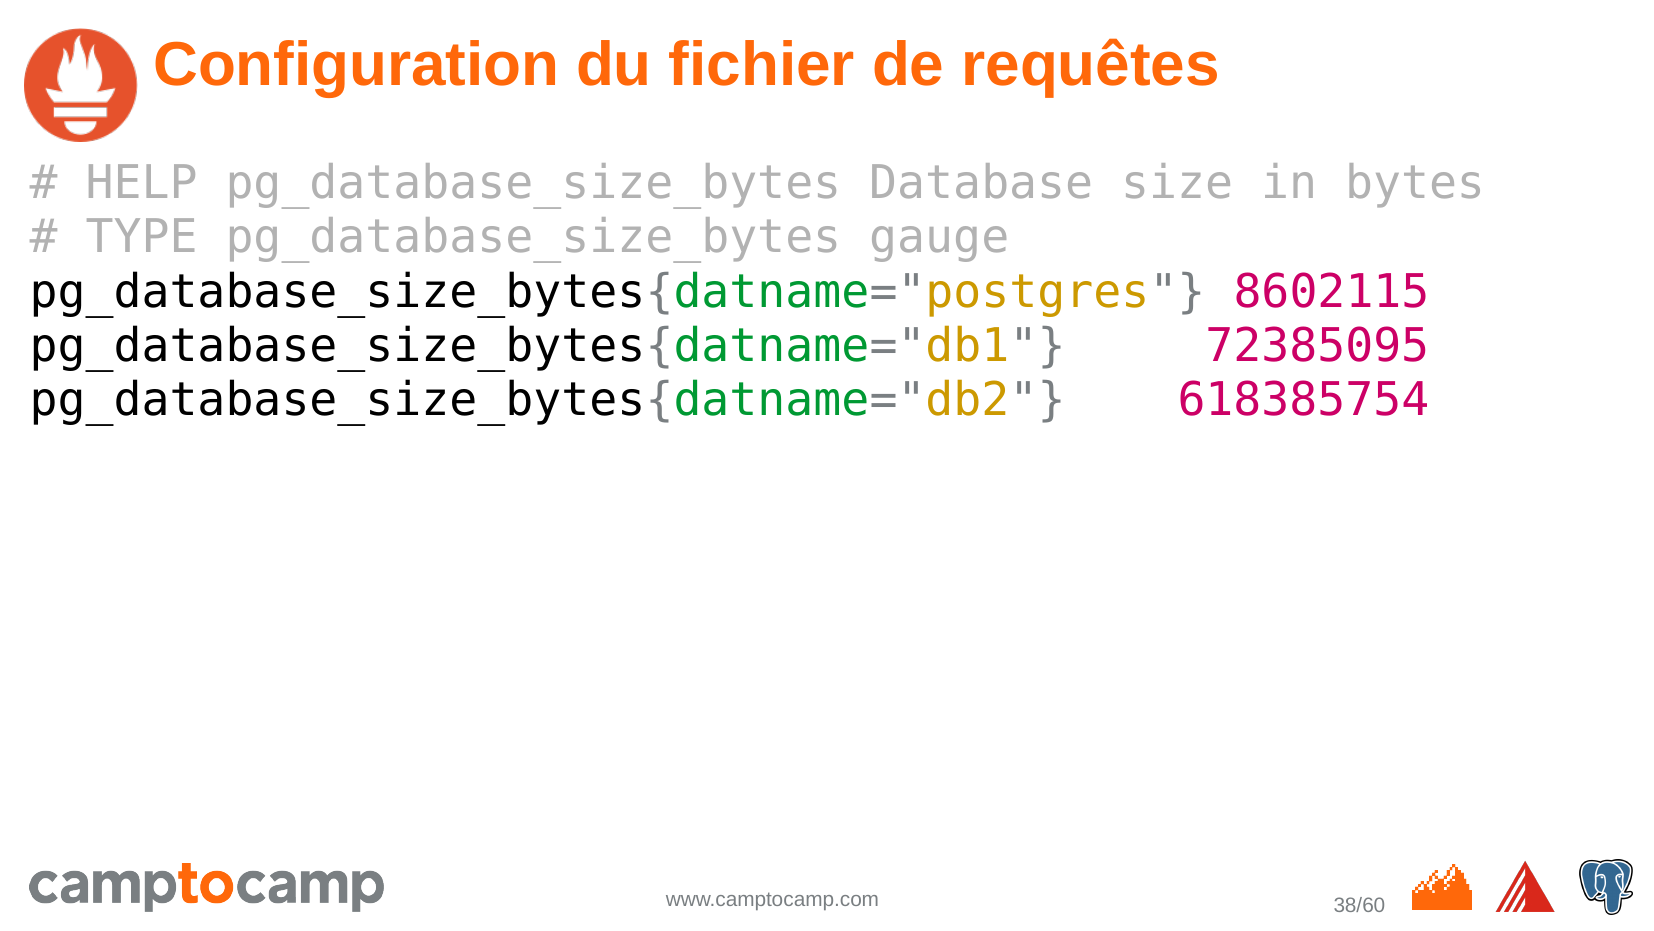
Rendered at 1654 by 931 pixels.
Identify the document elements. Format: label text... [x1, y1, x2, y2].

picture [1579, 859, 1633, 915]
list # HELP pg_database_size_bytes Database size in bytes # TYPE pg_database_size_bytes gauge pg_database_size_bytes{datname="postgres"} 8602115 pg_database_size_bytes{datname="db1"} 72385095 pg_database_size_bytes{datname="db2"} 618385754 [29, 155, 1625, 427]
picture [1412, 864, 1472, 910]
picture [1495, 856, 1556, 917]
picture [24, 28, 139, 142]
picture [29, 863, 384, 912]
title Configuration du fichier de requêtes [153, 29, 1625, 155]
